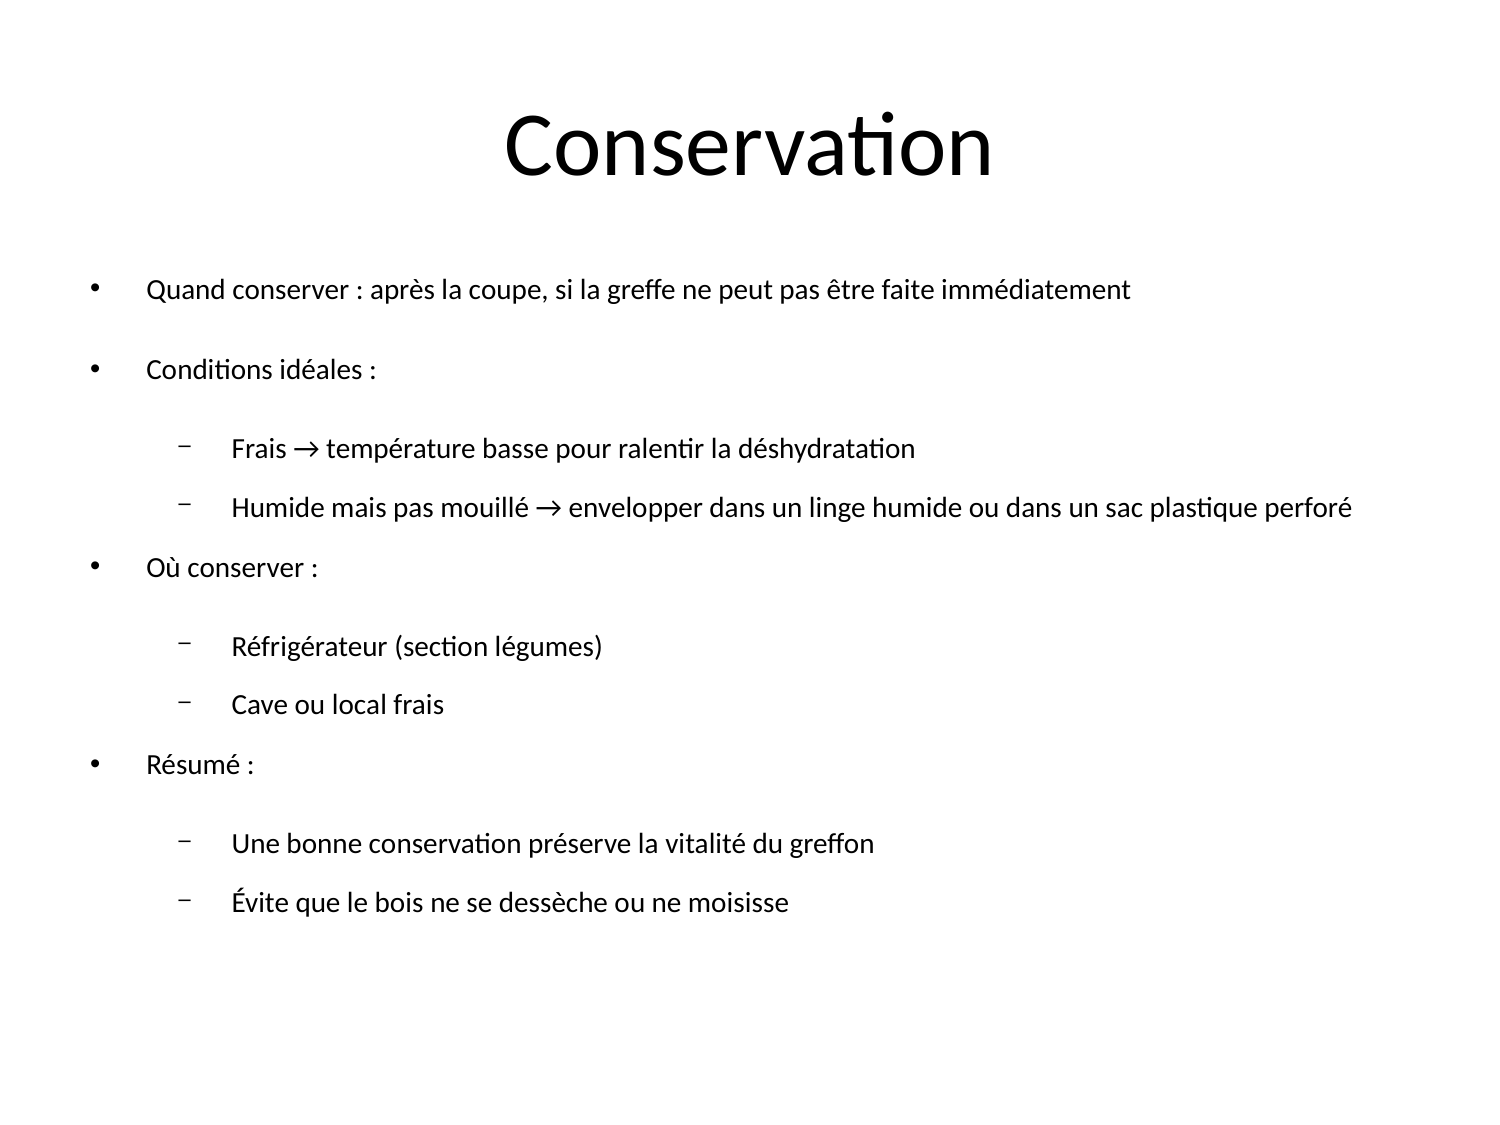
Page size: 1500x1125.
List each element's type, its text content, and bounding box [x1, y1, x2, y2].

list Quand conserver : après la coupe, si la greffe ne peut pas être faite immédiatement Conditions idéales : Frais → température basse pour ralentir la déshydratation Humide mais pas mouillé → envelopper dans un linge humide ou dans un sac plastique perforé Où conserver : Réfrigérateur (section légumes) Cave ou local frais Résumé : Une bonne conservation préserve la vitalité du greffon Évite que le bois ne se dessèche ou ne moisisse [75, 262, 1425, 1005]
title Conservation [75, 45, 1425, 233]
